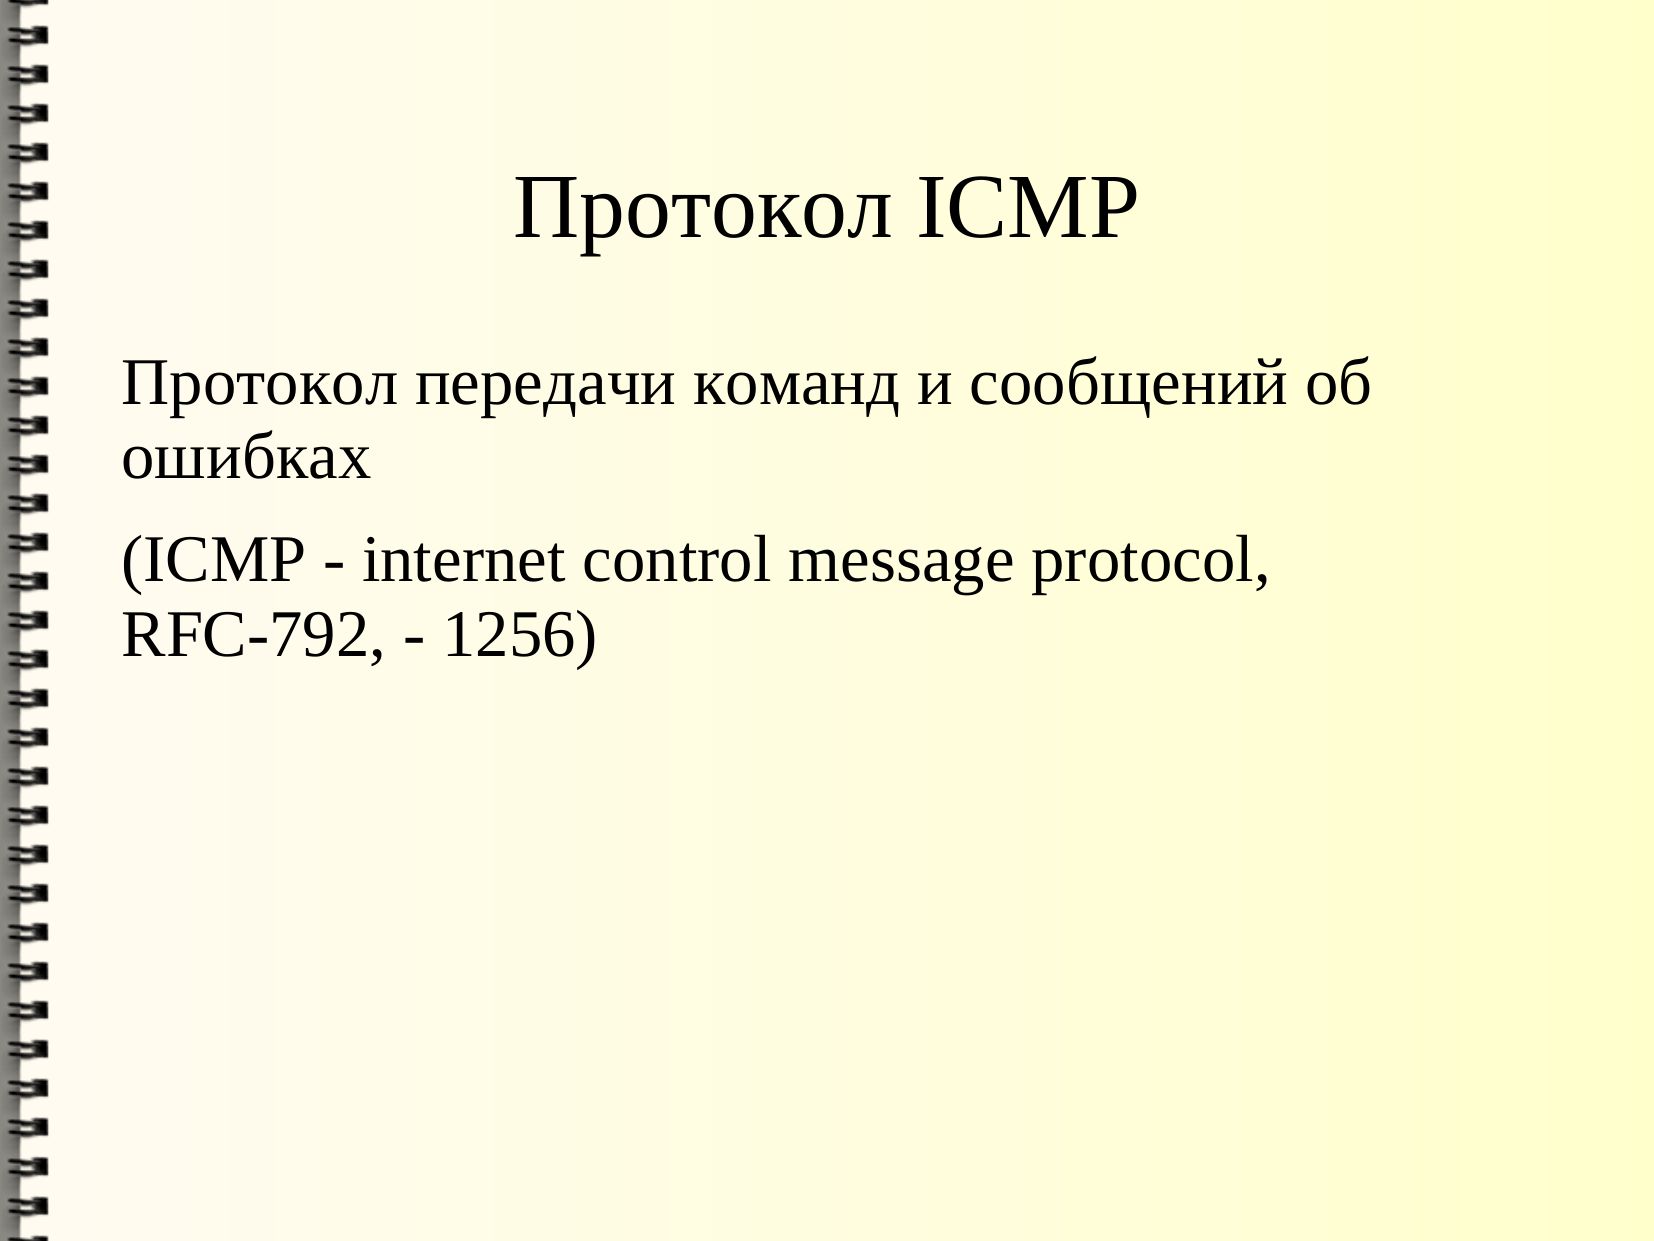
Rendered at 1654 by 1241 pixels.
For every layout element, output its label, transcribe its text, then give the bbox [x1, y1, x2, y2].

picture [0, 0, 1654, 1241]
title Протокол ICMP [121, 102, 1534, 311]
list Протокол передачи команд и сообщений об ошибках (ICMP - internet control message protocol, RFC-792, - 1256) [121, 344, 1534, 1164]
